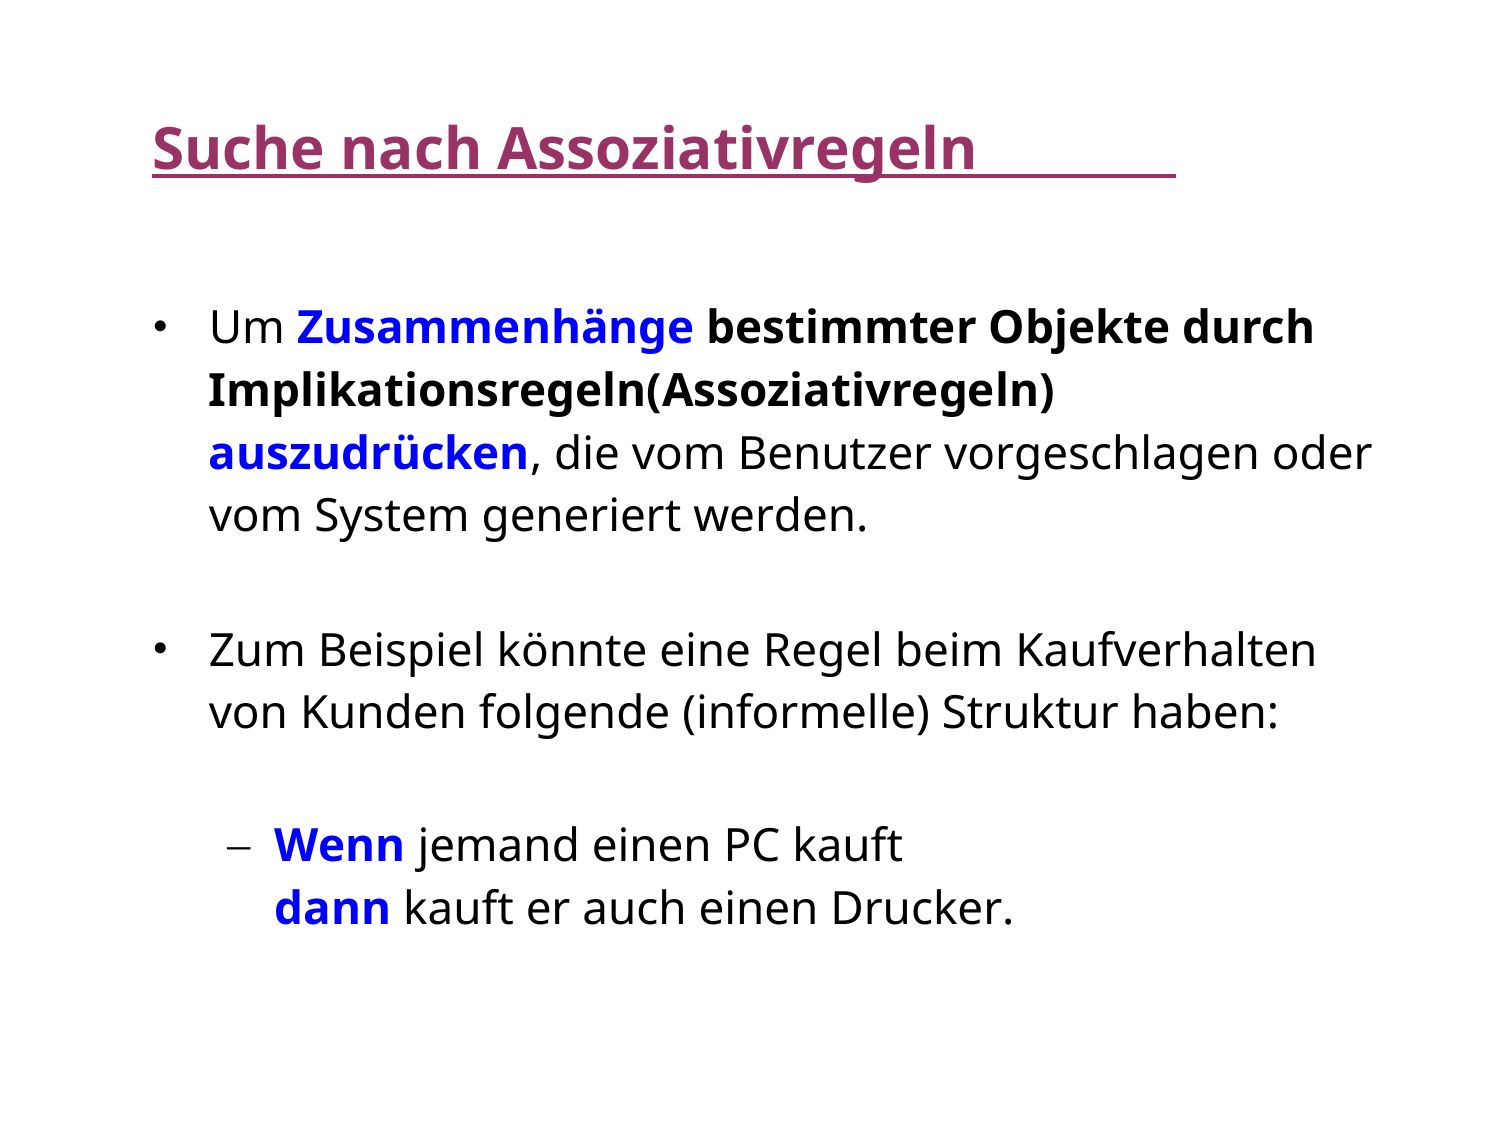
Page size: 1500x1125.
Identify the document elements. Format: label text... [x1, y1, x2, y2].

title Suche nach Assoziativregeln [137, 56, 1413, 238]
list Um Zusammenhänge bestimmter Objekte durch Implikationsregeln(Assoziativregeln) auszudrücken, die vom Benutzer vorgeschlagen oder vom System generiert werden. Zum Beispiel könnte eine Regel beim Kaufverhalten von Kunden folgende (informelle) Struktur haben: Wenn jemand einen PC kauft dann kauft er auch einen Drucker. [137, 287, 1413, 963]
